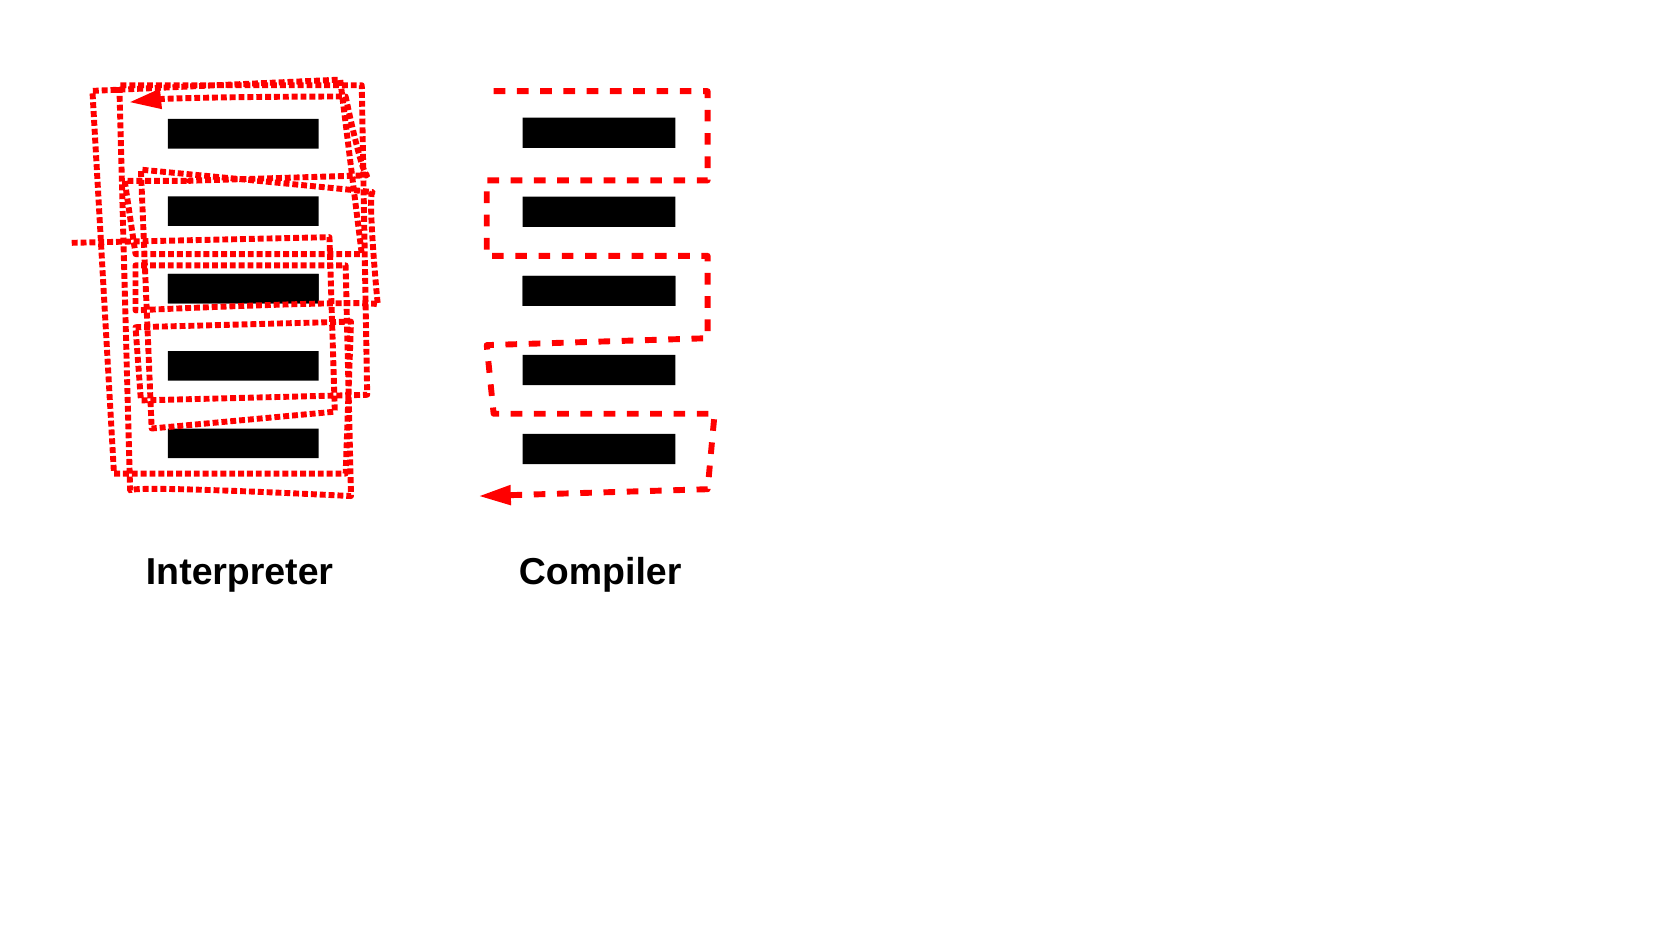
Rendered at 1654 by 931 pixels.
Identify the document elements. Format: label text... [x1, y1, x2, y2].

text_box [522, 275, 676, 306]
text_box [522, 354, 676, 386]
text_box [167, 273, 319, 304]
text_box [167, 428, 319, 459]
text_box [167, 196, 319, 226]
text_box Compiler [504, 543, 697, 610]
text_box [107, 559, 367, 702]
text_box [522, 433, 676, 465]
text_box [167, 118, 319, 149]
text_box [167, 351, 319, 381]
text_box Interpreter [131, 543, 355, 610]
text_box [522, 117, 676, 148]
text_box [522, 196, 676, 227]
